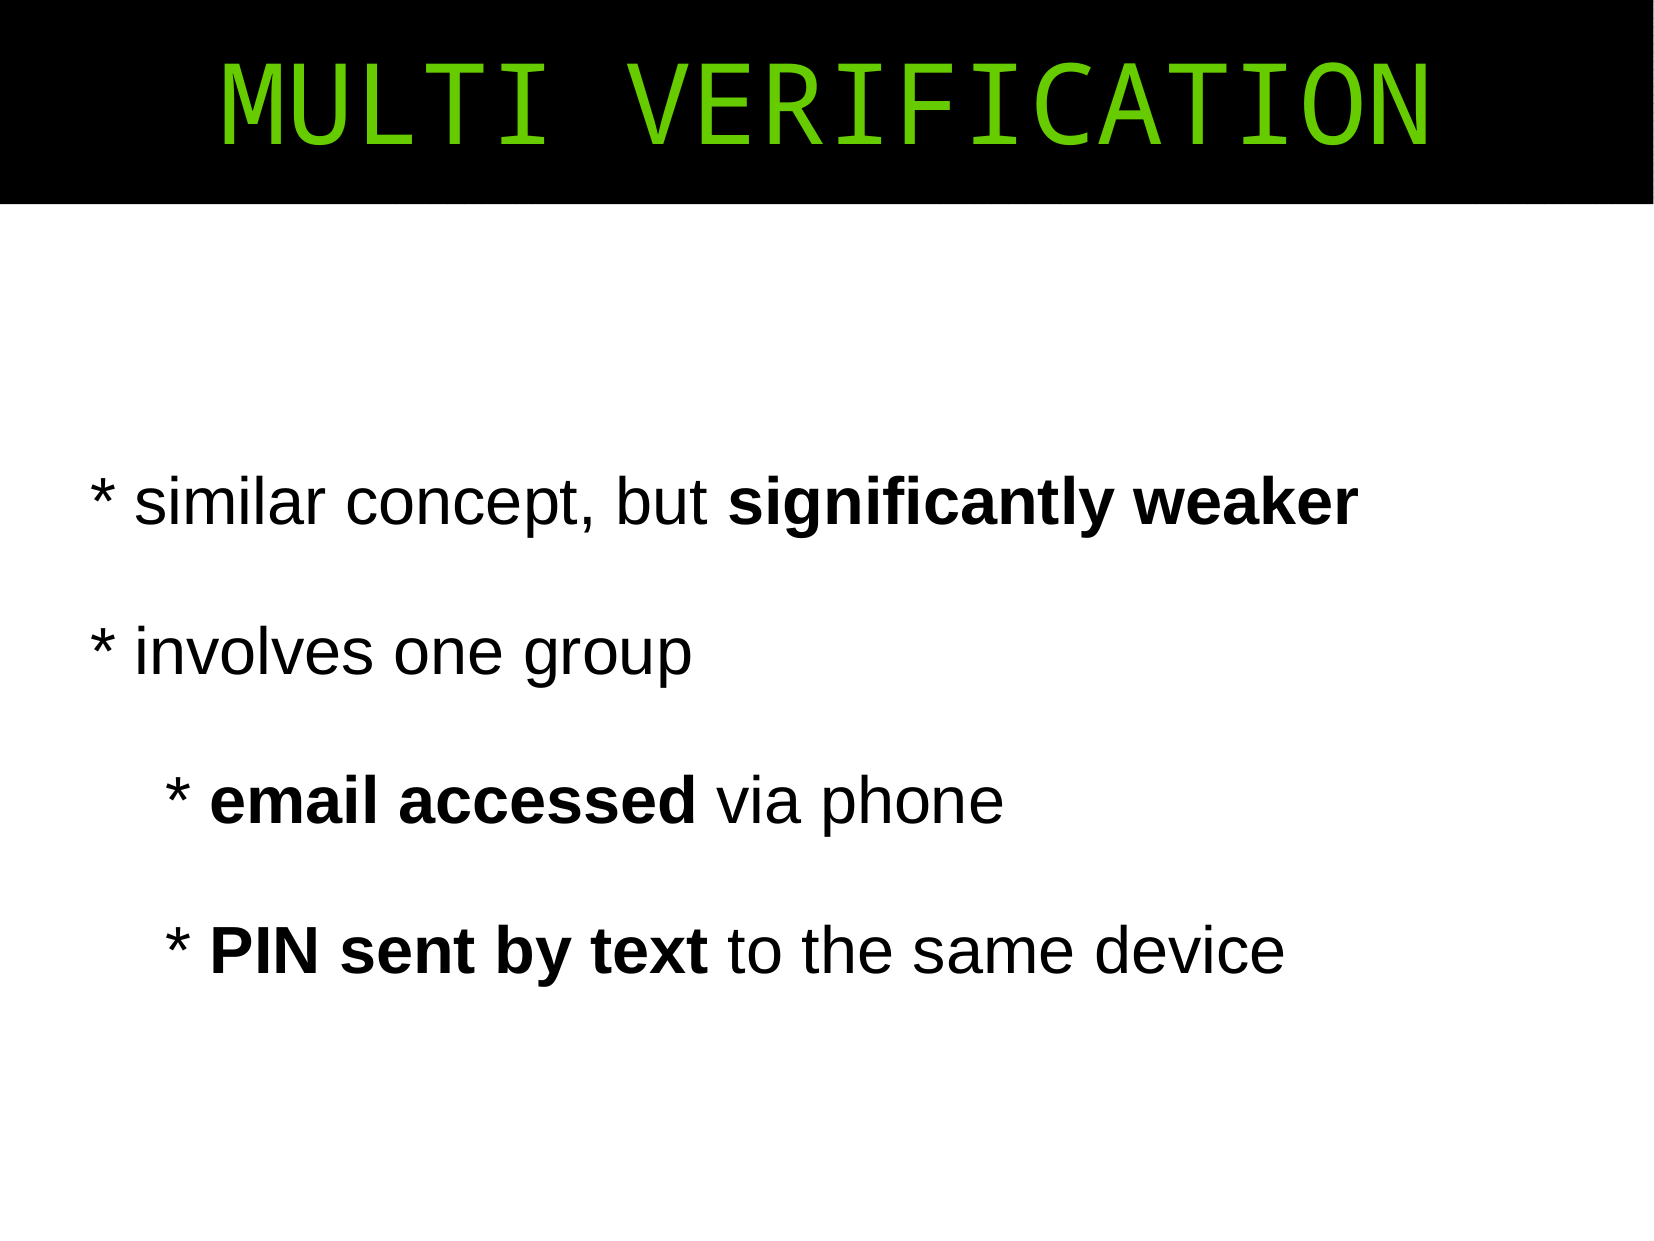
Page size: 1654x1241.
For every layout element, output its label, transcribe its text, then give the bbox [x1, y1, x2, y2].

title MULTI VERIFICATION [0, 0, 1654, 205]
subtitle * similar concept, but significantly weaker * involves one group * email accessed via phone * PIN sent by text to the same device [90, 305, 1561, 1146]
